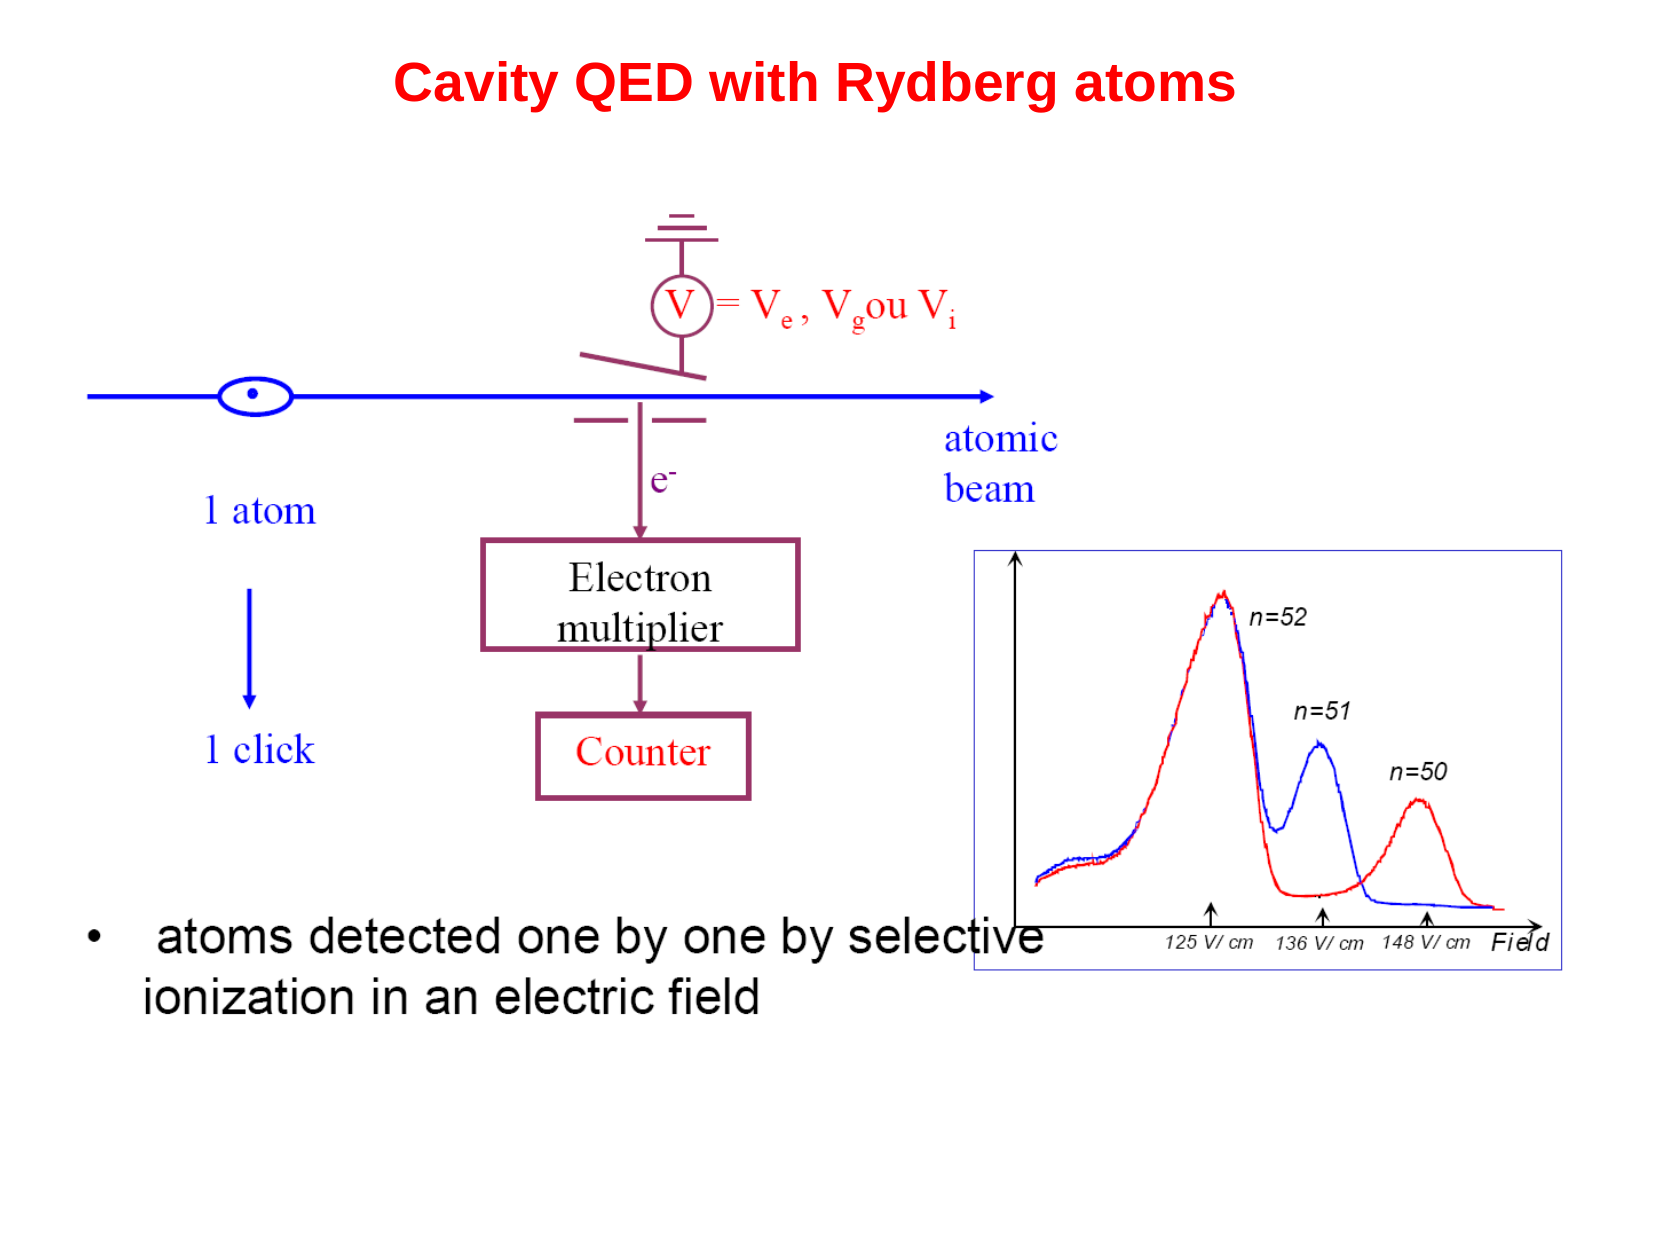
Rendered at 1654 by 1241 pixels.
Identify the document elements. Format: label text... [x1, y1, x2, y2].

picture [75, 212, 1576, 1029]
text_box Cavity QED with Rydberg atoms [378, 43, 1254, 122]
